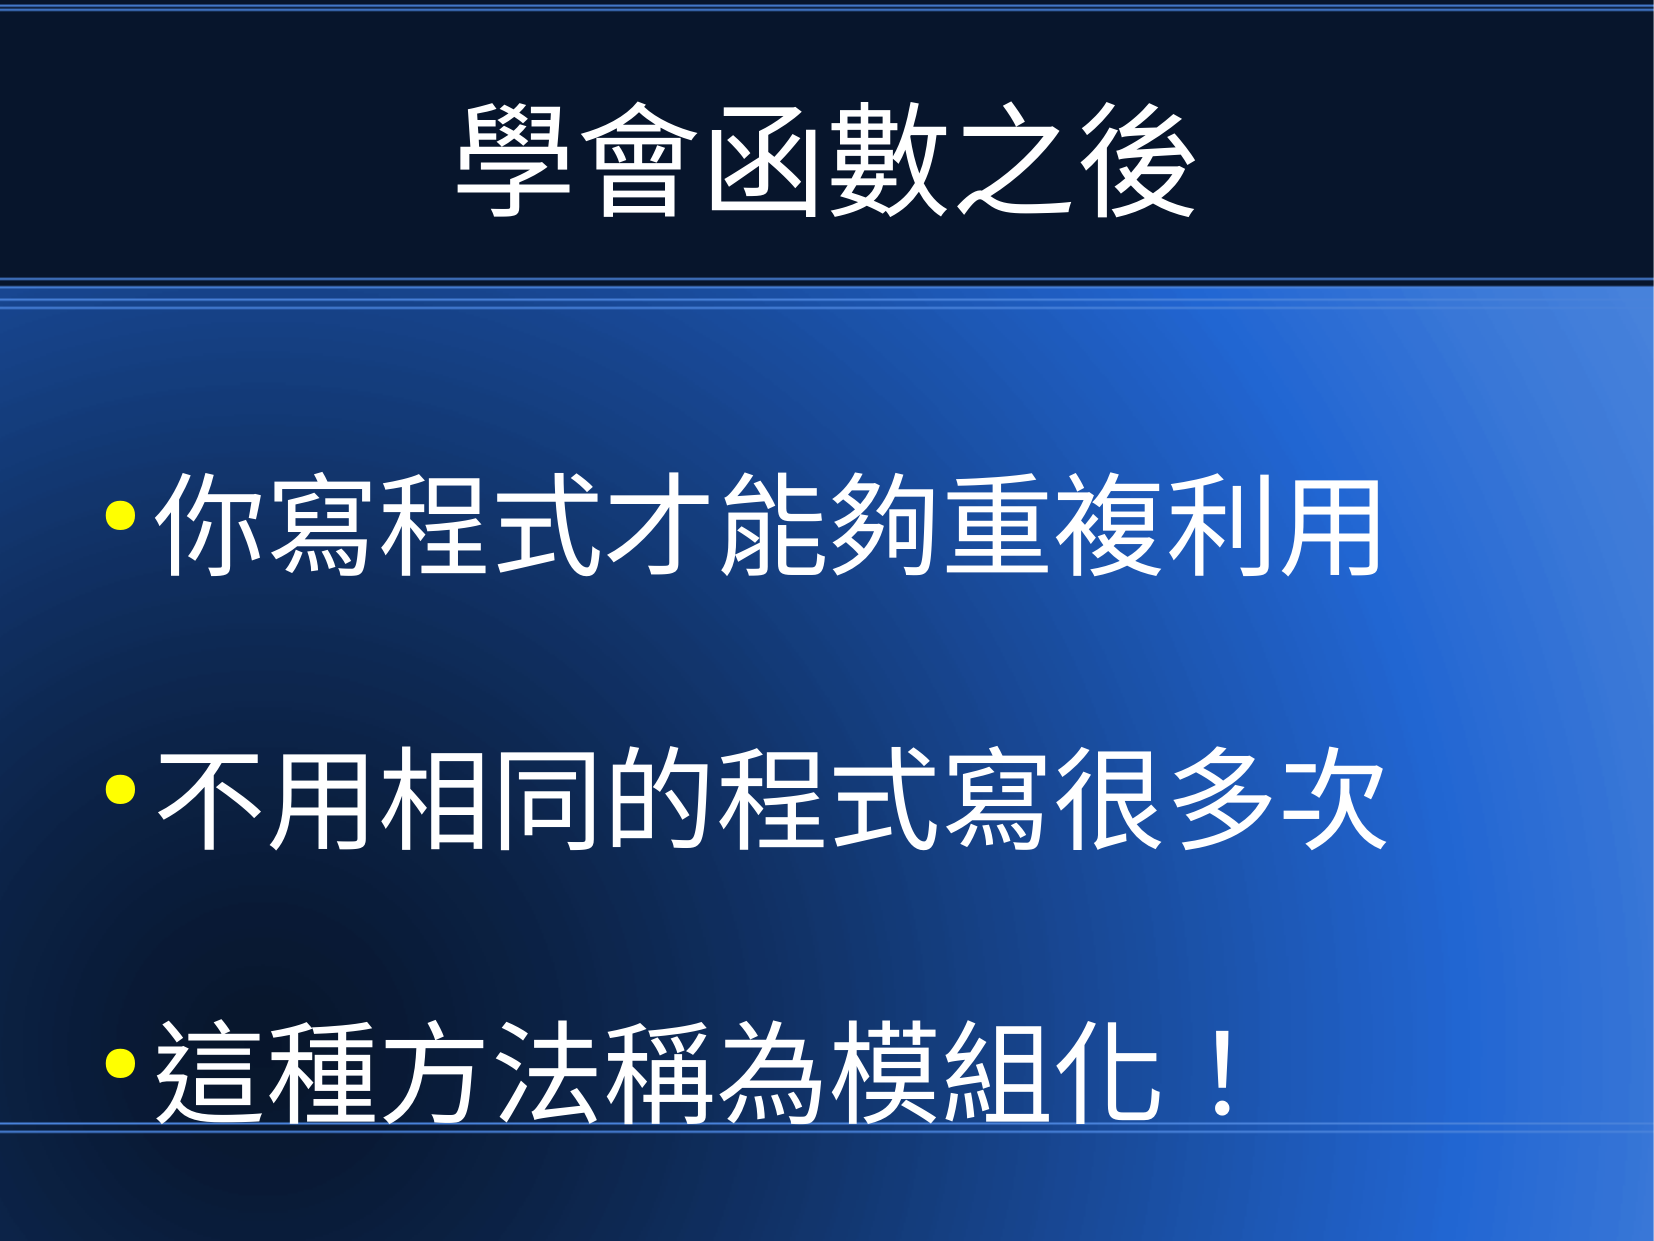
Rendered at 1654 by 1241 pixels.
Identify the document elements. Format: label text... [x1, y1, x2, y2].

list 你寫程式才能夠重複利用 不用相同的程式寫很多次 這種方法稱為模組化！ [82, 355, 1571, 1241]
picture [0, 0, 1654, 1241]
title 學會函數之後 [82, 49, 1571, 257]
